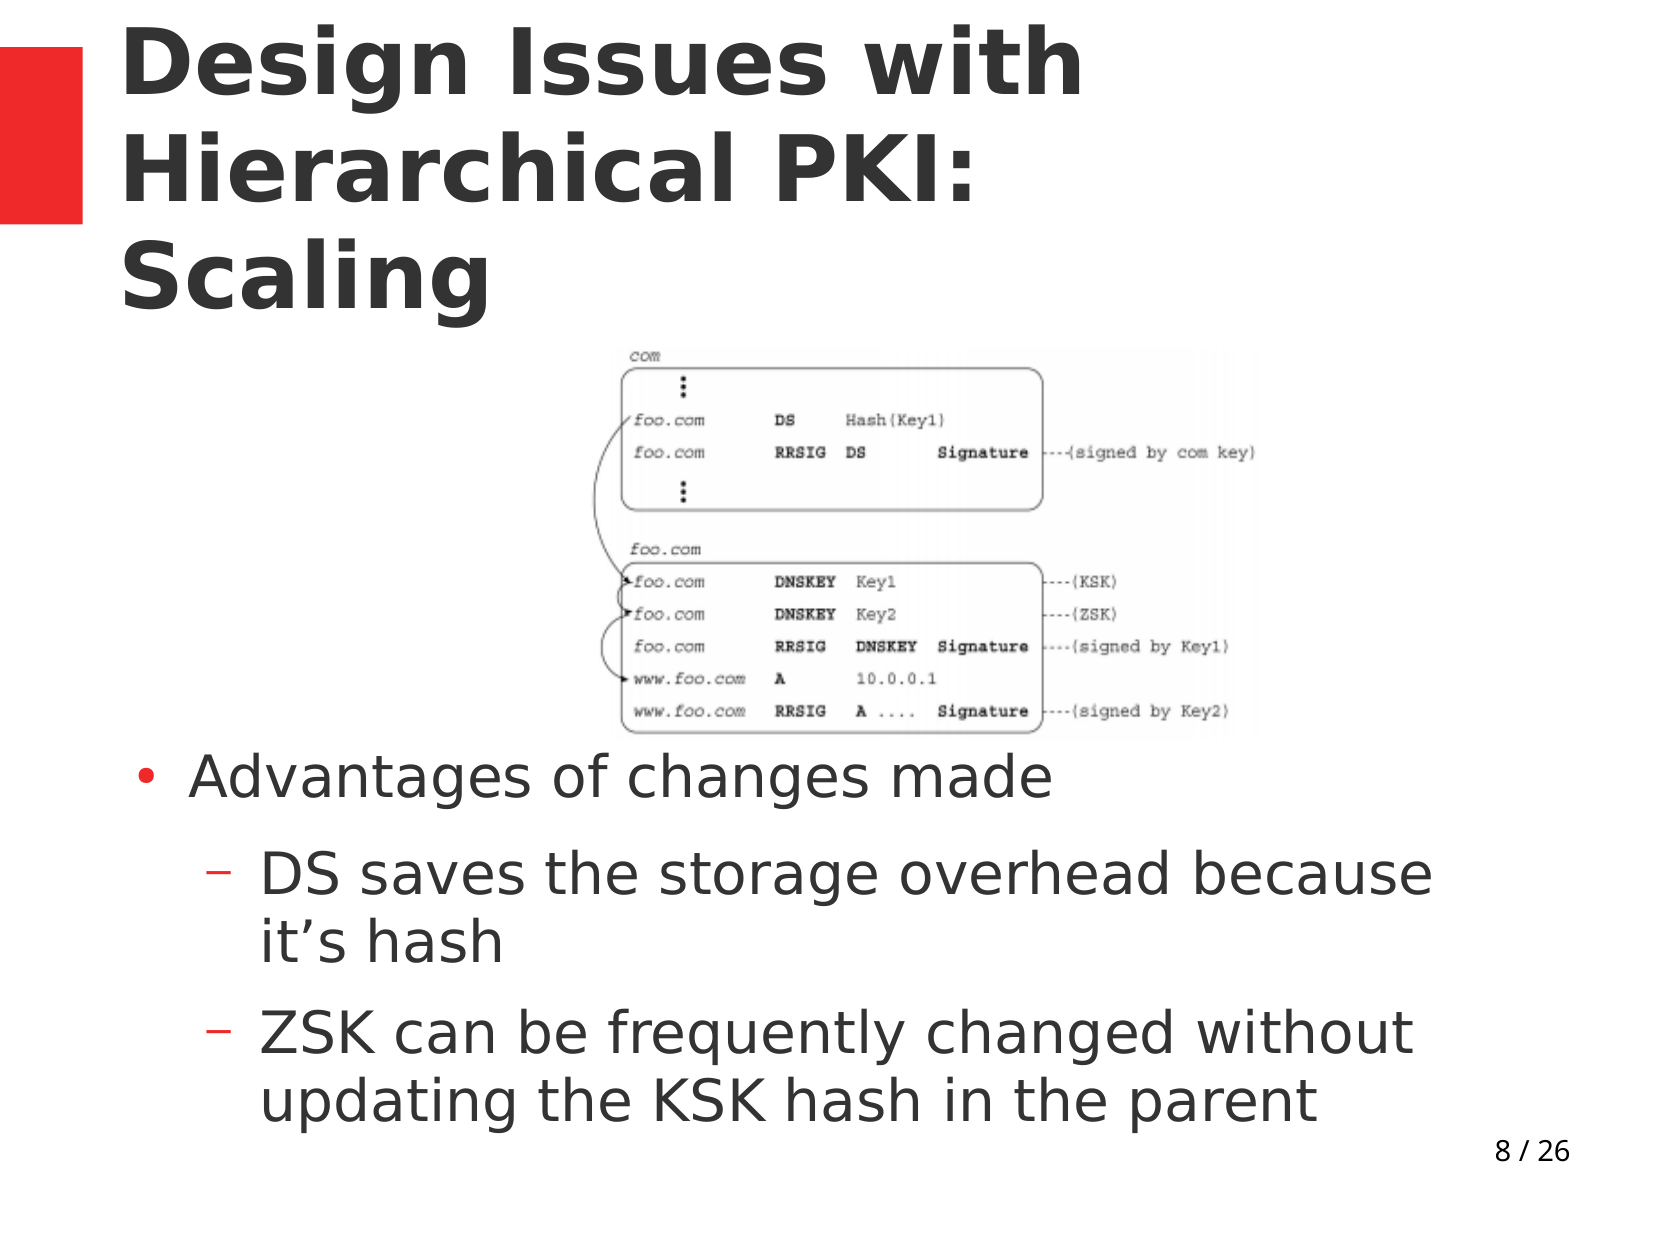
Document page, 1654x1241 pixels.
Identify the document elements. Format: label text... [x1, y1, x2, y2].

picture [540, 329, 1306, 751]
list Advantages of changes made DS saves the storage overhead because it’s hash ZSK can be frequently changed without updating the KSK hash in the parent [118, 354, 1536, 1074]
title Design Issues with Hierarchical PKI: Scaling [118, 8, 1571, 331]
